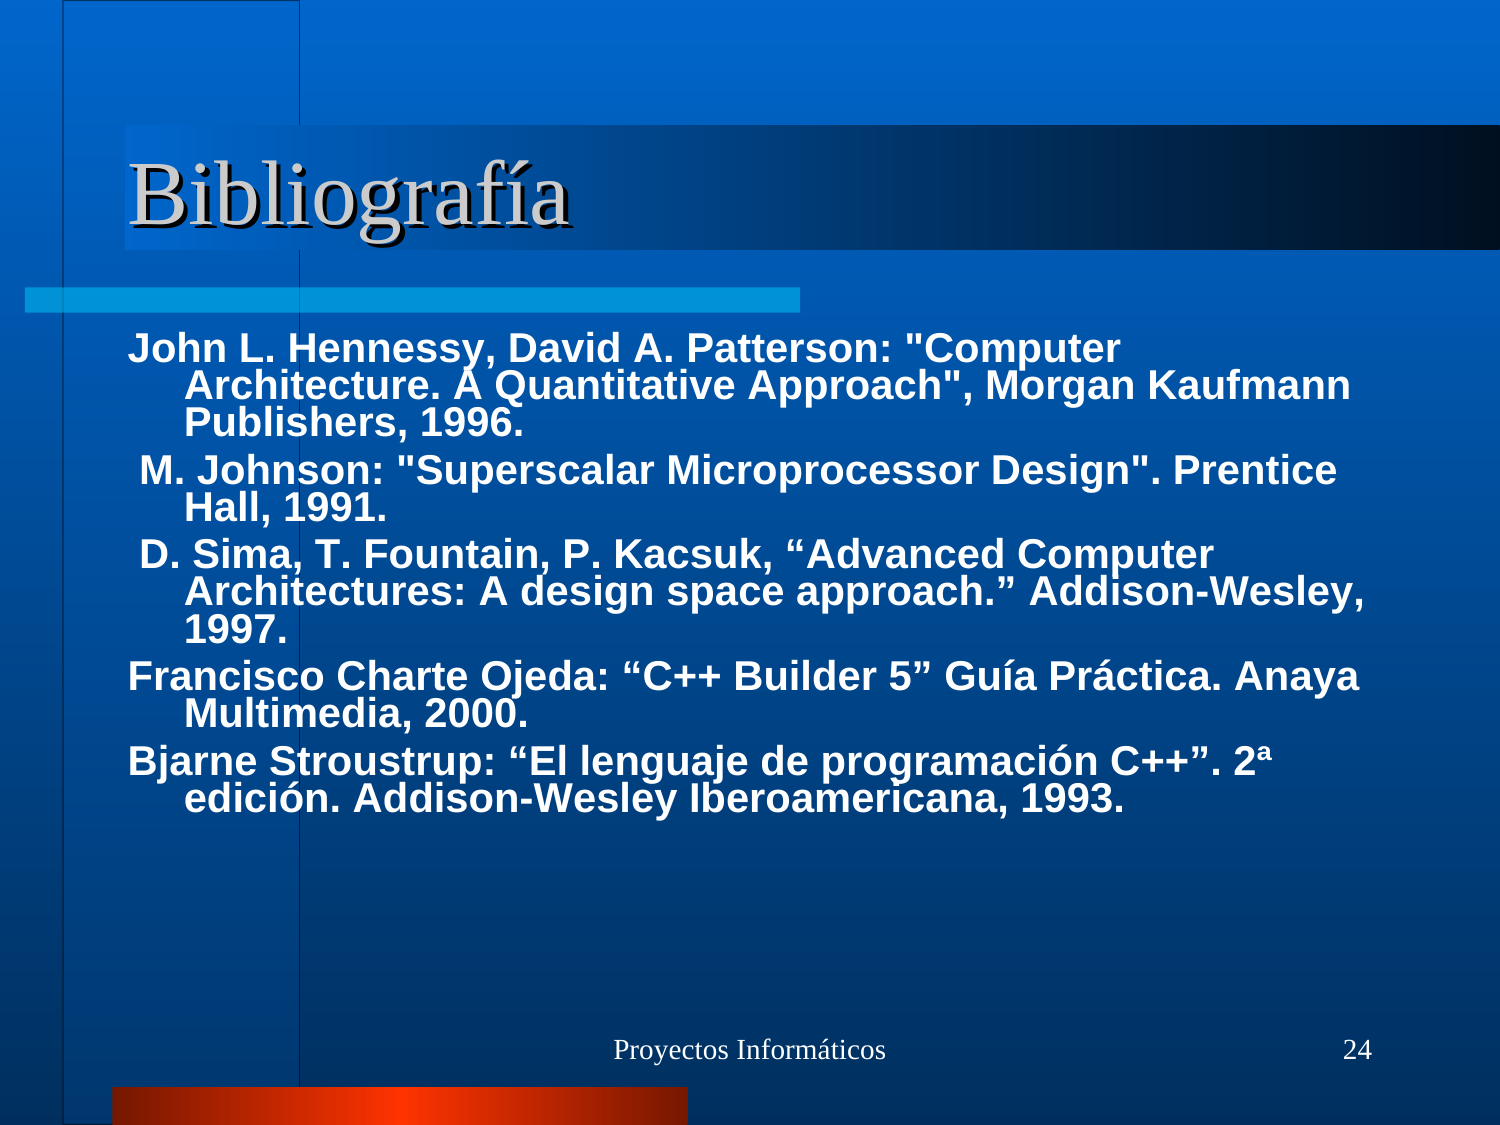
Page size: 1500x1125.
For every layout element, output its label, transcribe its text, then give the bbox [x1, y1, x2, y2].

title Bibliografía [112, 99, 1388, 288]
list John L. Hennessy, David A. Patterson: "Computer Architecture. A Quantitative Approach", Morgan Kaufmann Publishers, 1996. M. Johnson: "Superscalar Microprocessor Design". Prentice Hall, 1991. D. Sima, T. Fountain, P. Kacsuk, “Advanced Computer Architectures: A design space approach.” Addison-Wesley, 1997. Francisco Charte Ojeda: “C++ Builder 5” Guía Práctica. Anaya Multimedia, 2000. Bjarne Stroustrup: “El lenguaje de programación C++”. 2ª edición. Addison-Wesley Iberoamericana, 1993. [112, 324, 1388, 1001]
